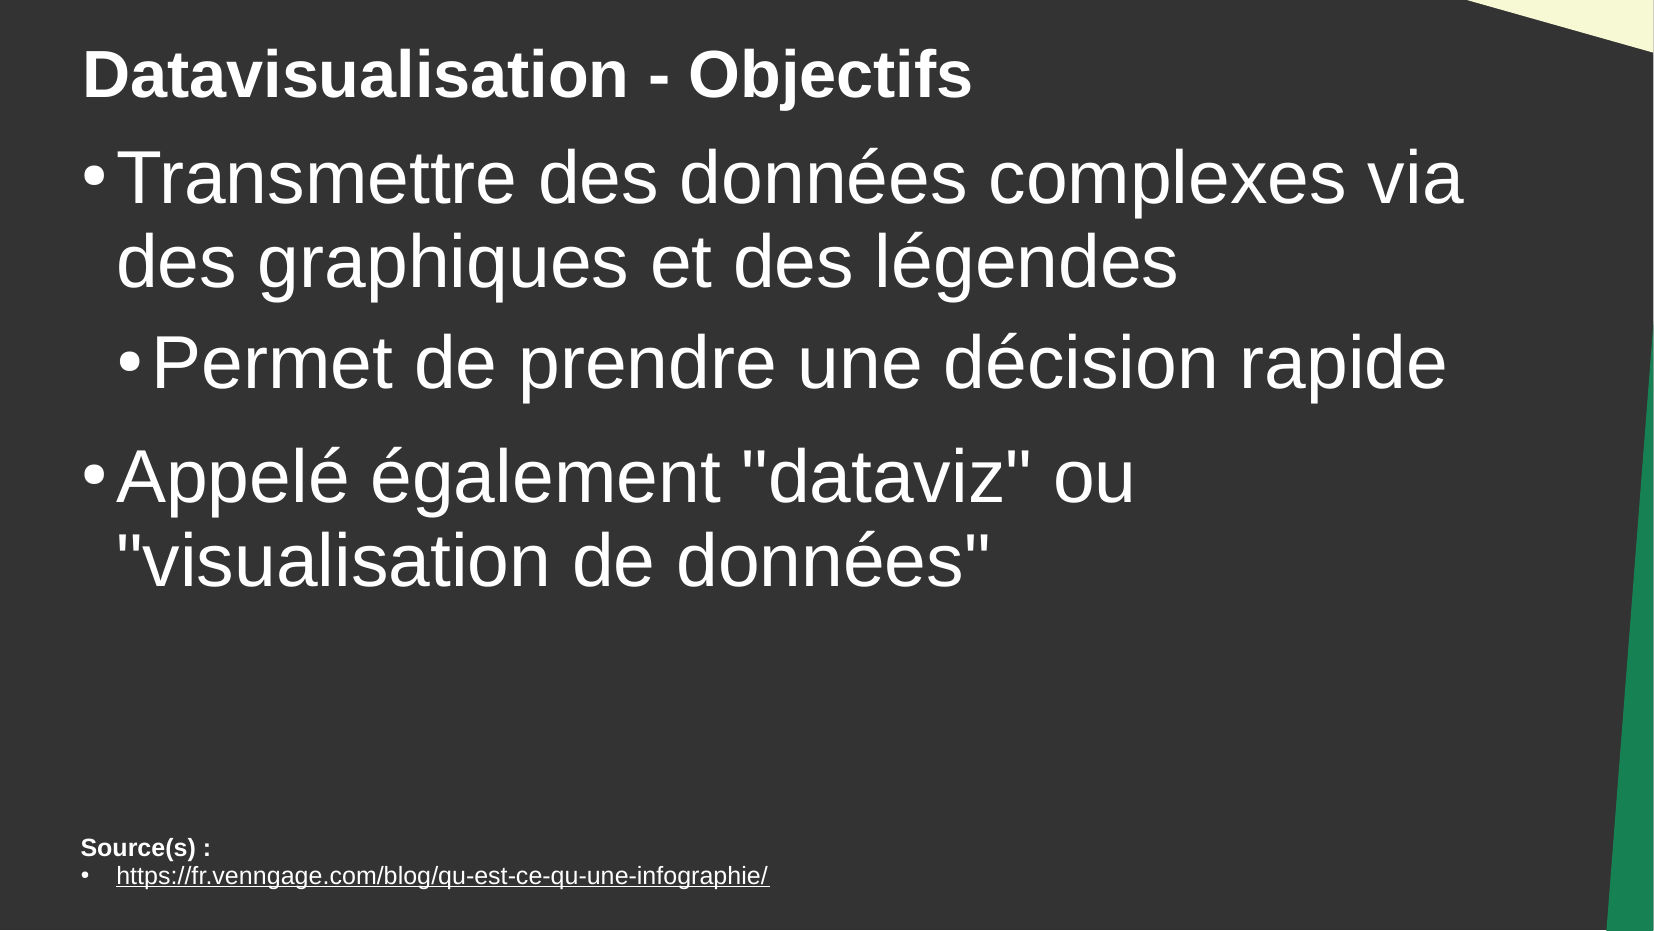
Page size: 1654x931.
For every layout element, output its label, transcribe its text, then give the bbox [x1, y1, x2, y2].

text_box Source(s) : https://fr.venngage.com/blog/qu-est-ce-qu-une-infographie/ [65, 826, 1483, 926]
list Transmettre des données complexes via des graphiques et des légendes Permet de prendre une décision rapide Appelé également "dataviz" ou "visualisation de données" [80, 135, 1560, 762]
title Datavisualisation - Objectifs [82, 37, 1571, 122]
text_box [1466, 0, 1654, 53]
text_box [1606, 315, 1654, 931]
